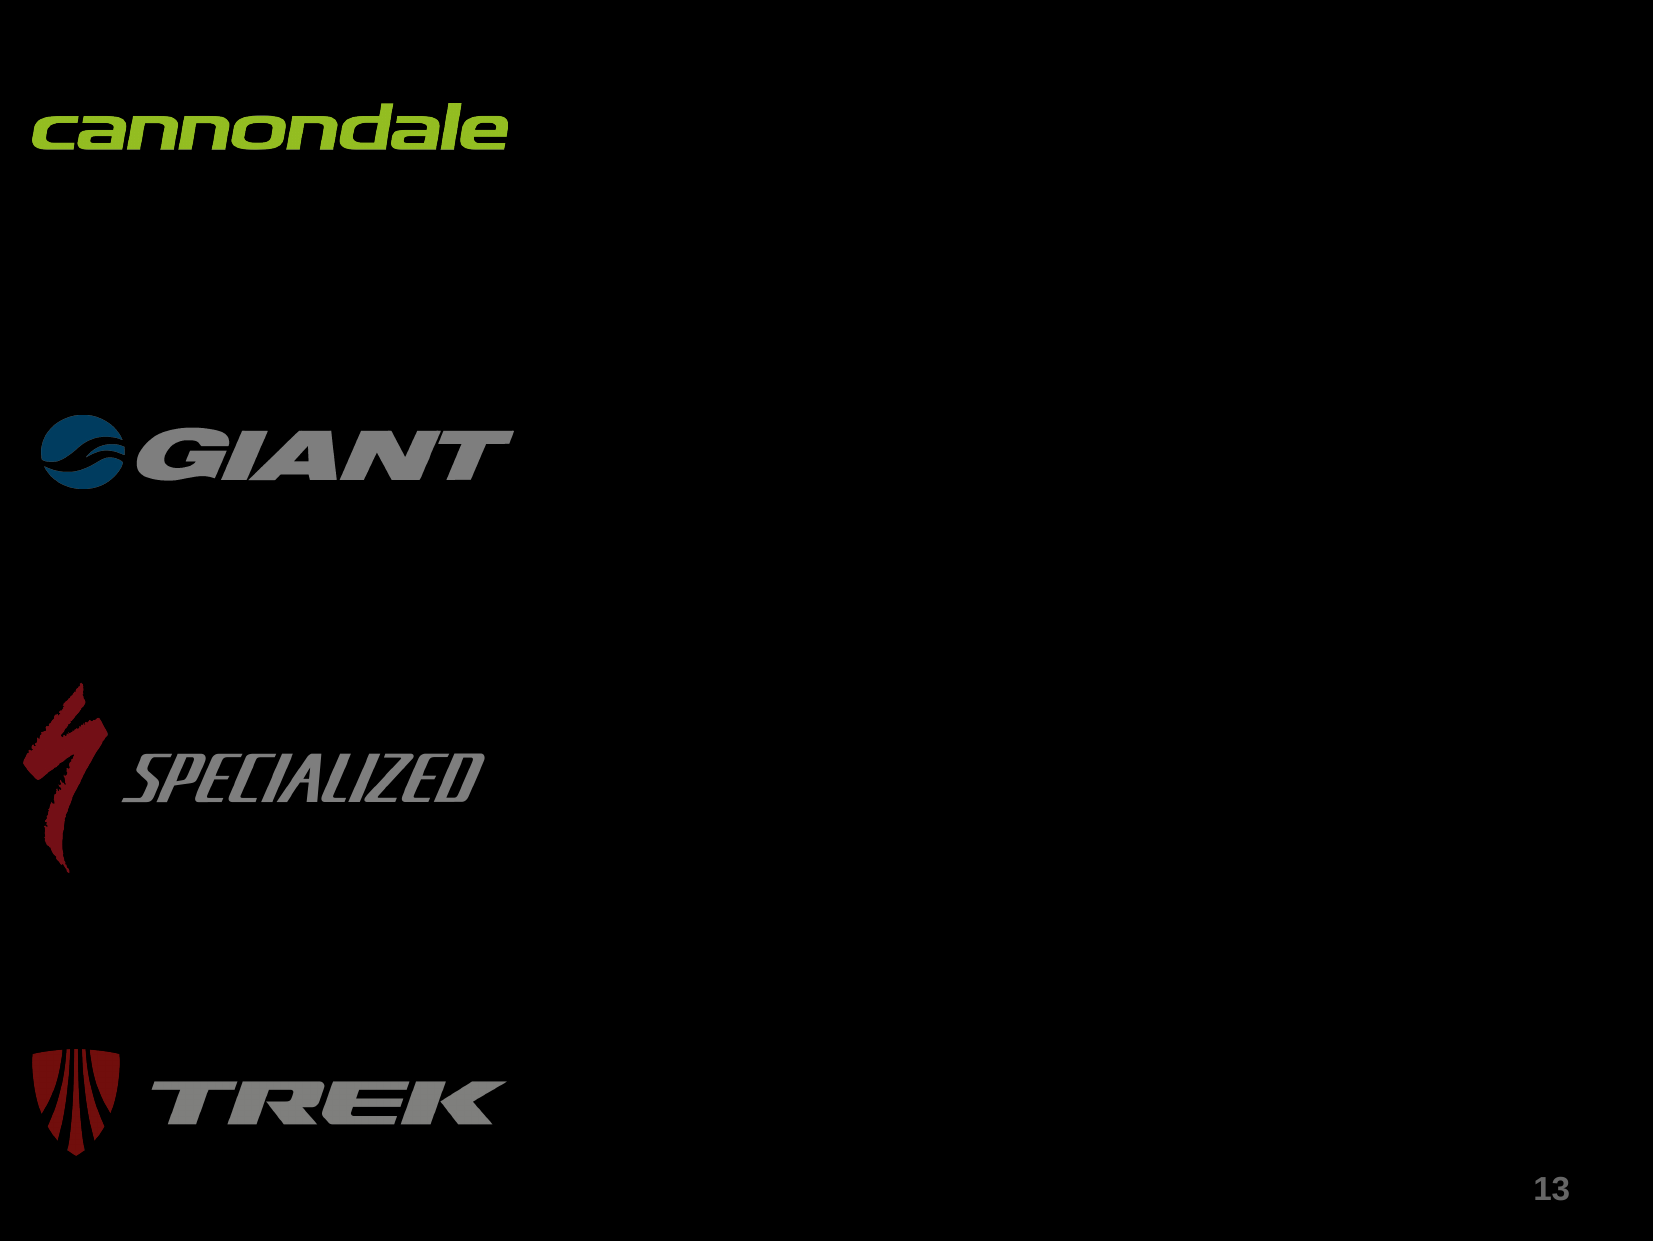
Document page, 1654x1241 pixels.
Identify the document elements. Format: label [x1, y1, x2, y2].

picture [32, 103, 508, 151]
text_box [0, 375, 541, 1171]
